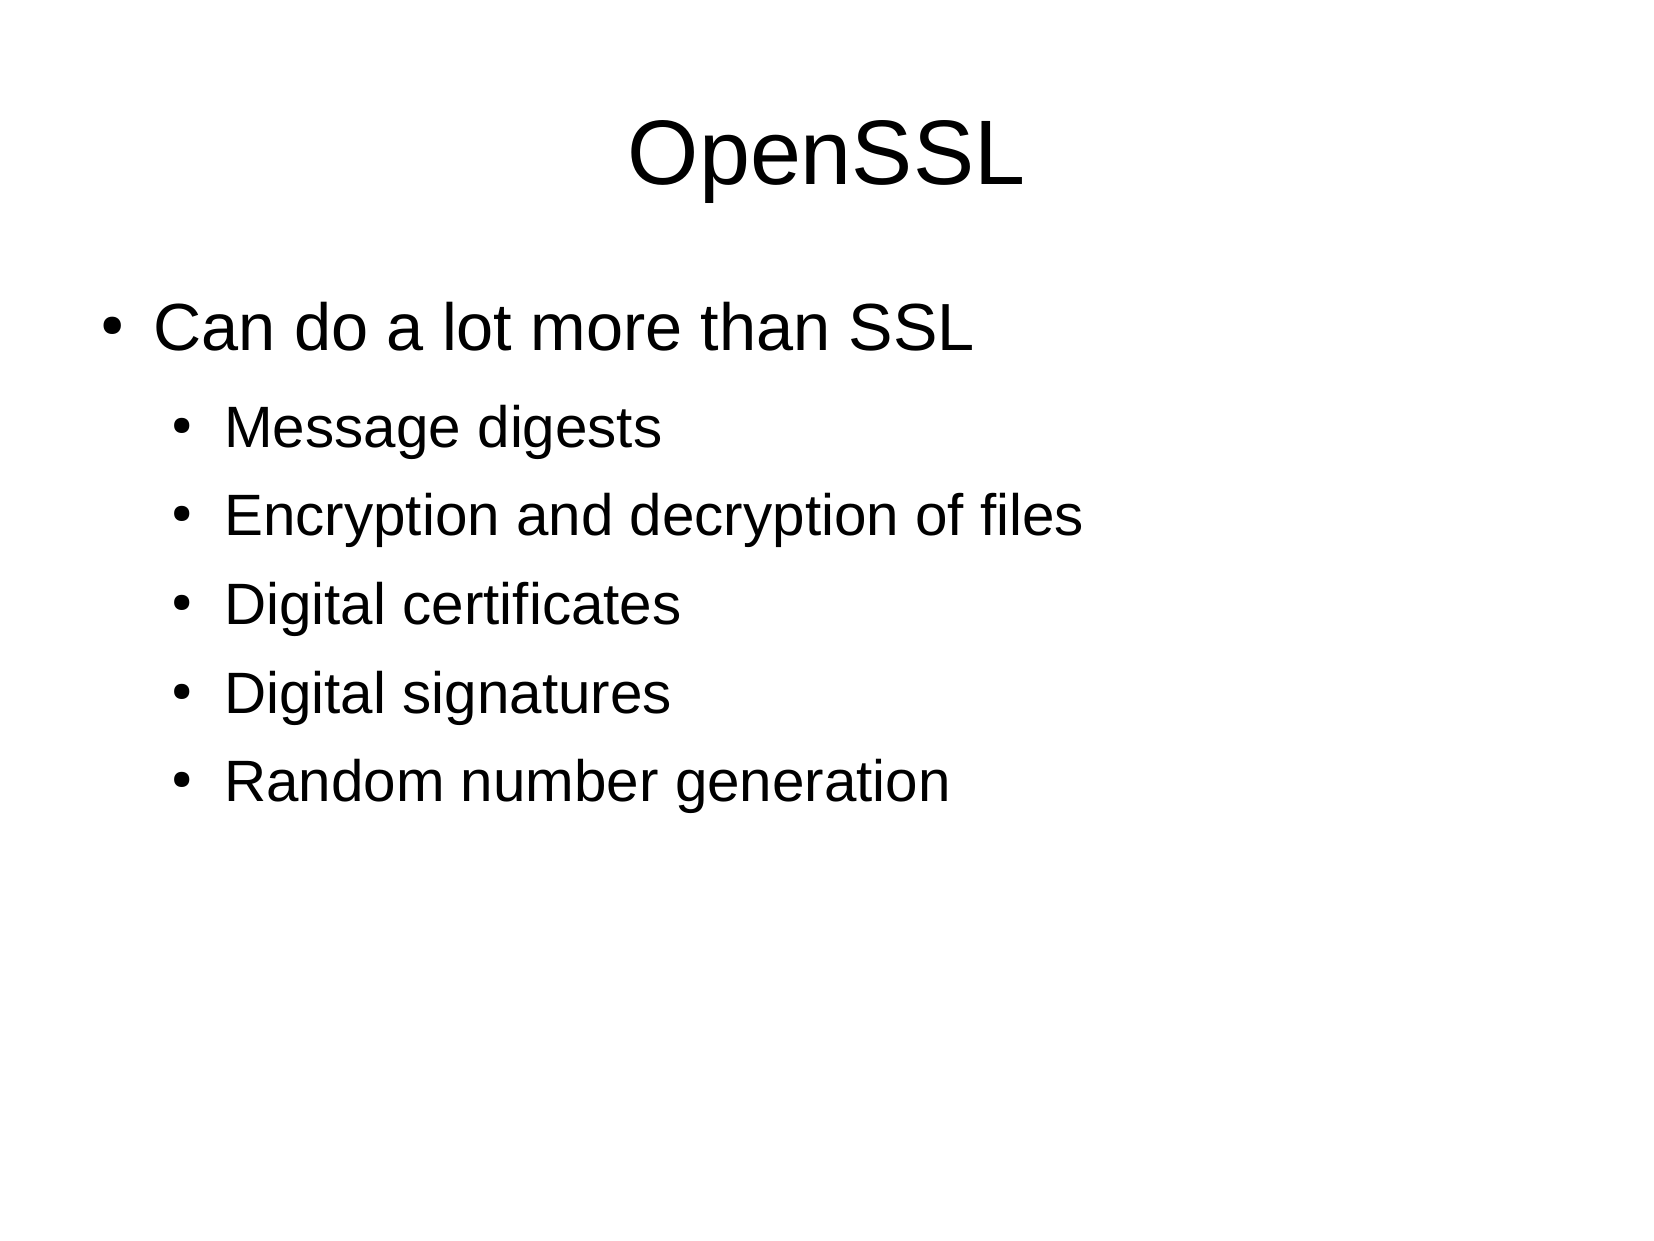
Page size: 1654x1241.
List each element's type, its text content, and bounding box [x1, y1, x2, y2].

list Can do a lot more than SSL Message digests Encryption and decryption of files Digital certificates Digital signatures Random number generation [82, 290, 1571, 1109]
title OpenSSL [82, 56, 1571, 250]
